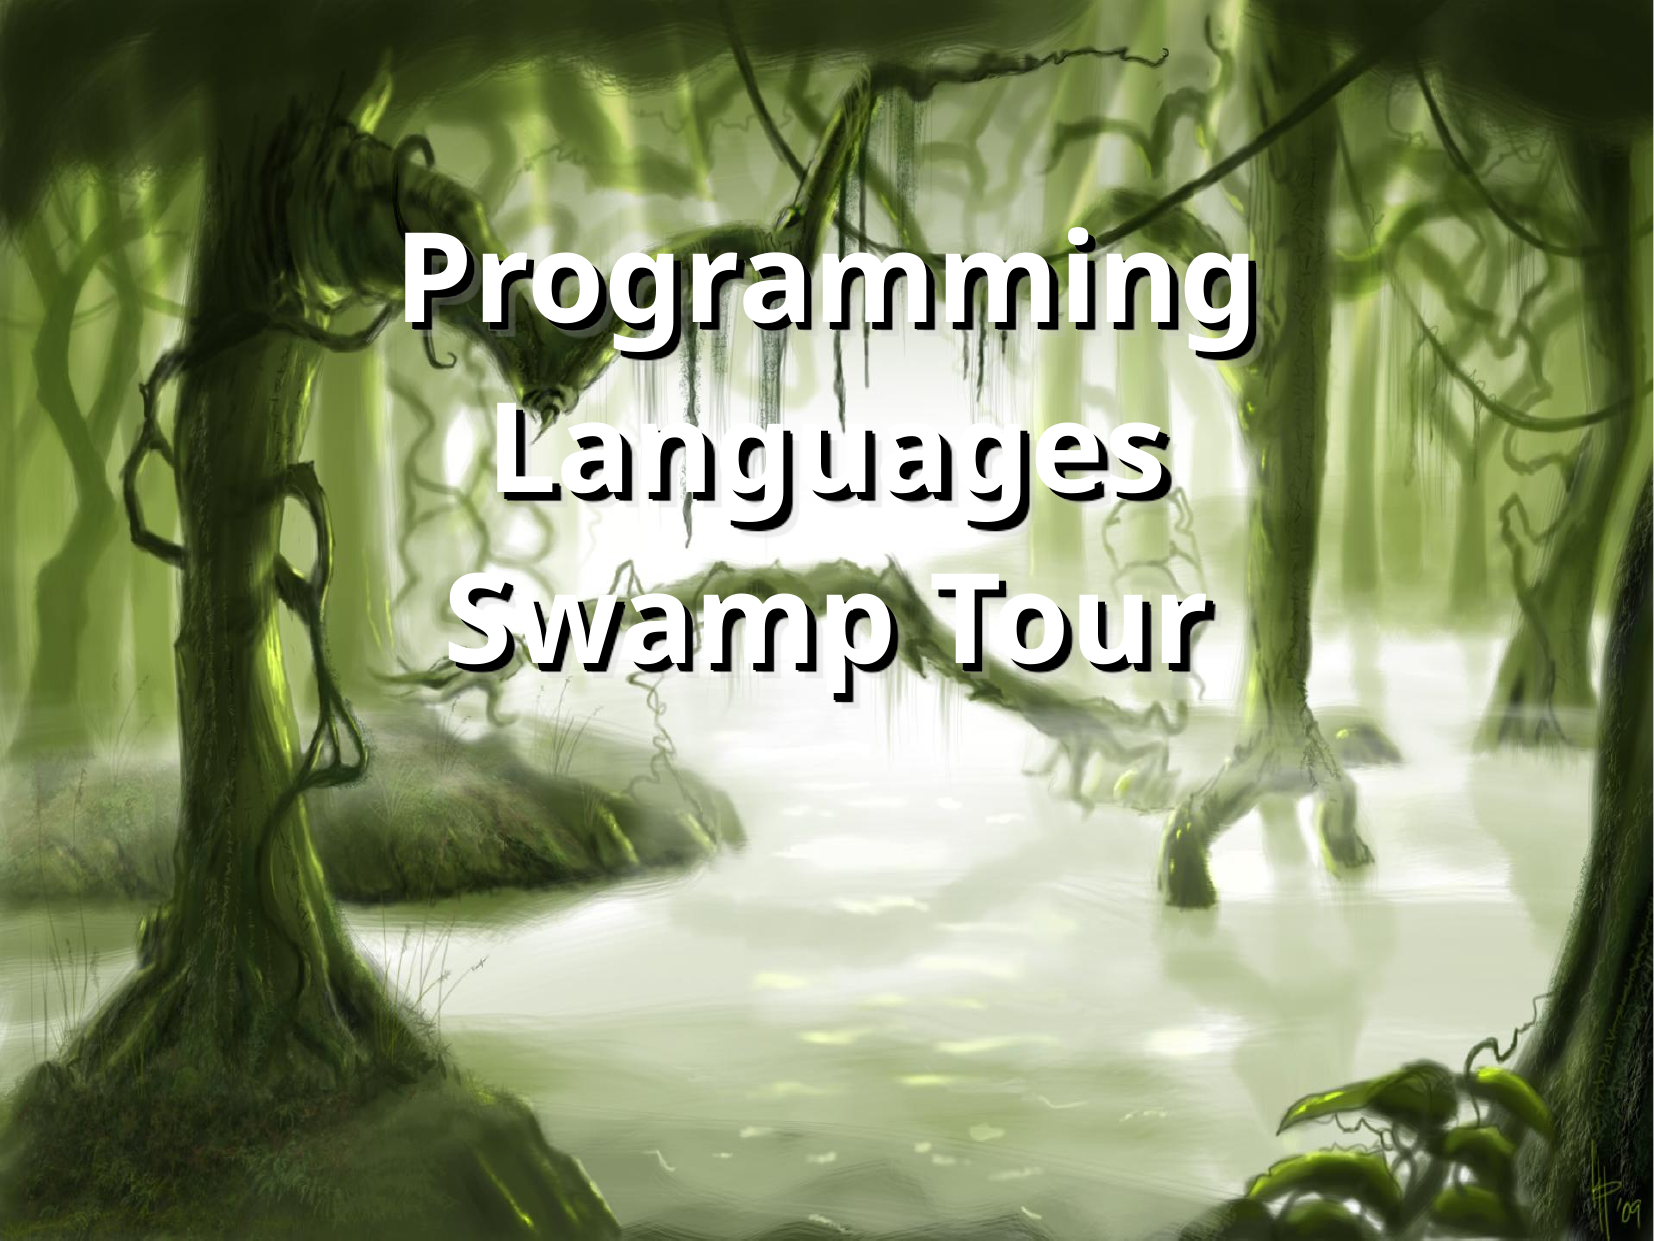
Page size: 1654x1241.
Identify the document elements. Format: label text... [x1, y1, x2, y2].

subtitle Programming Languages Swamp Tour [82, 49, 1571, 1010]
picture [0, 0, 1654, 1241]
